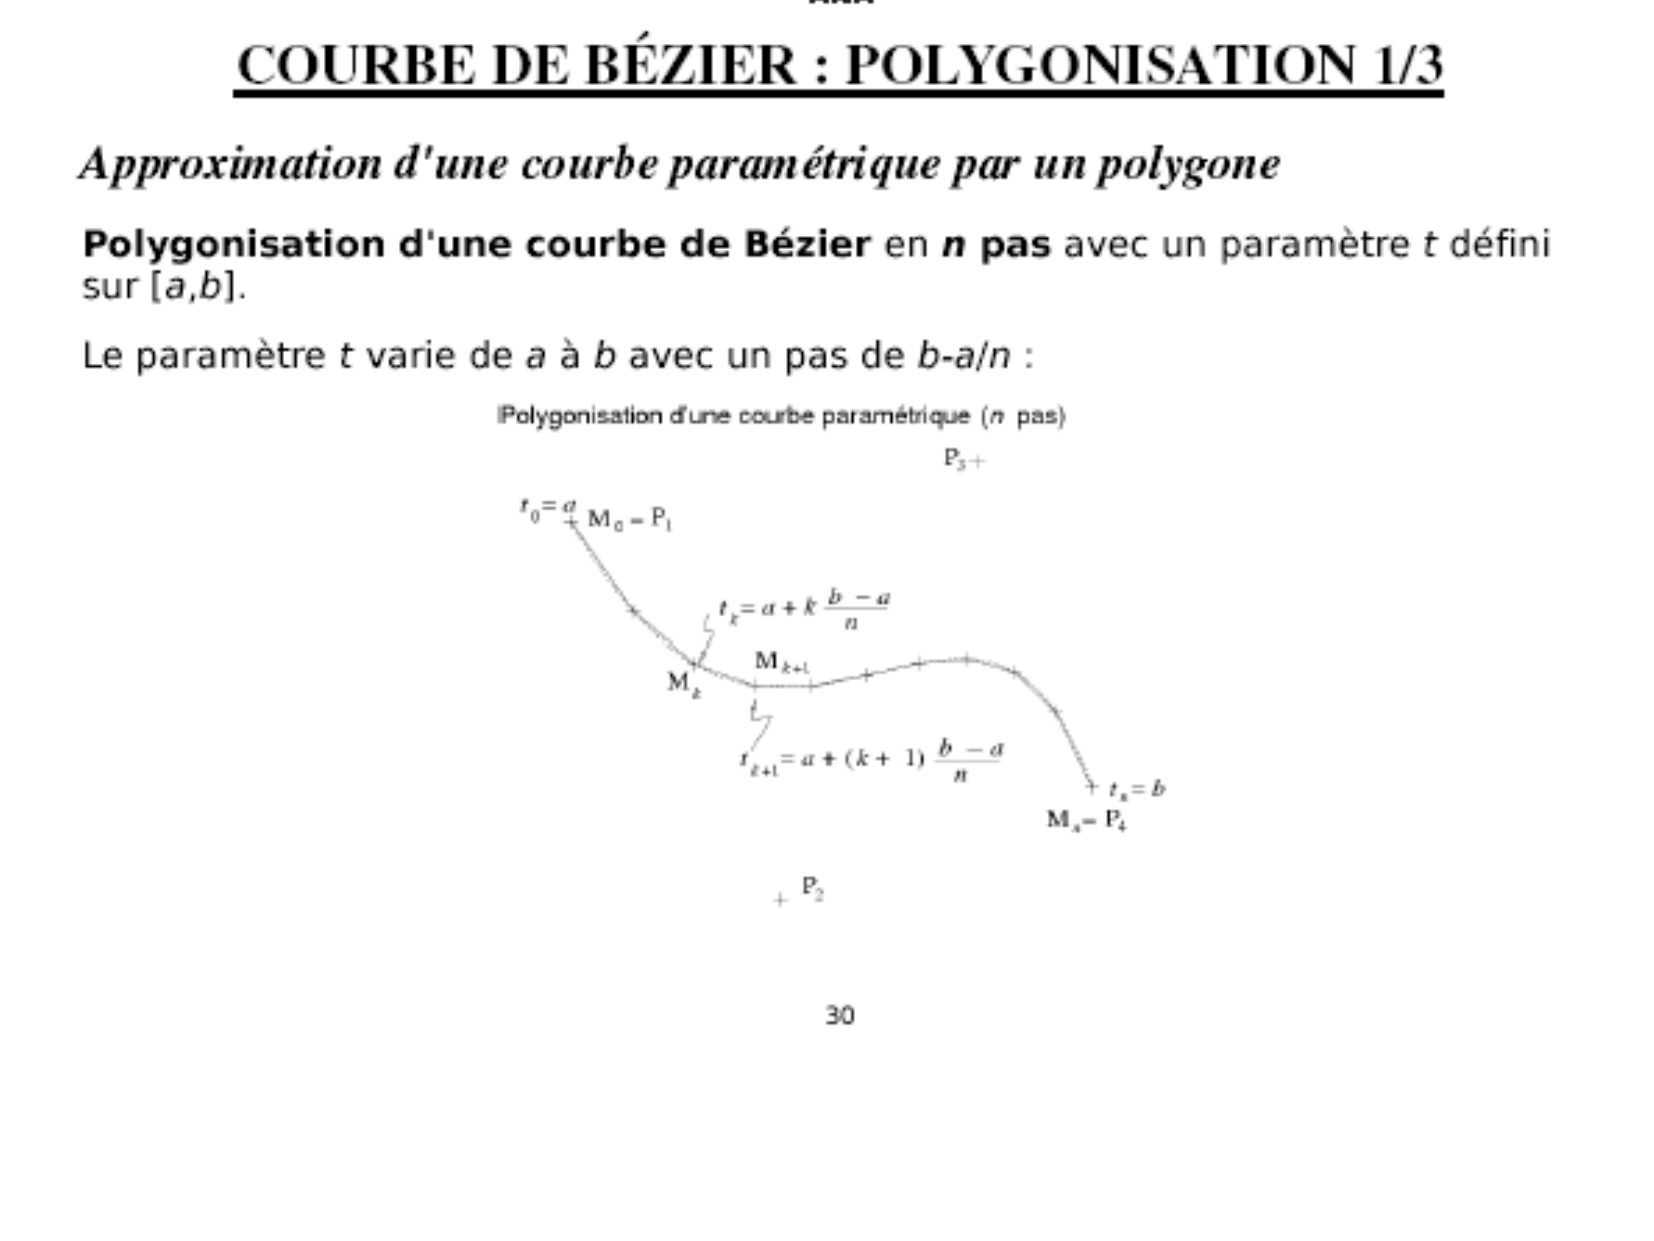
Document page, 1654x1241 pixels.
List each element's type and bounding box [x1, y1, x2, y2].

picture [0, 0, 1654, 1078]
